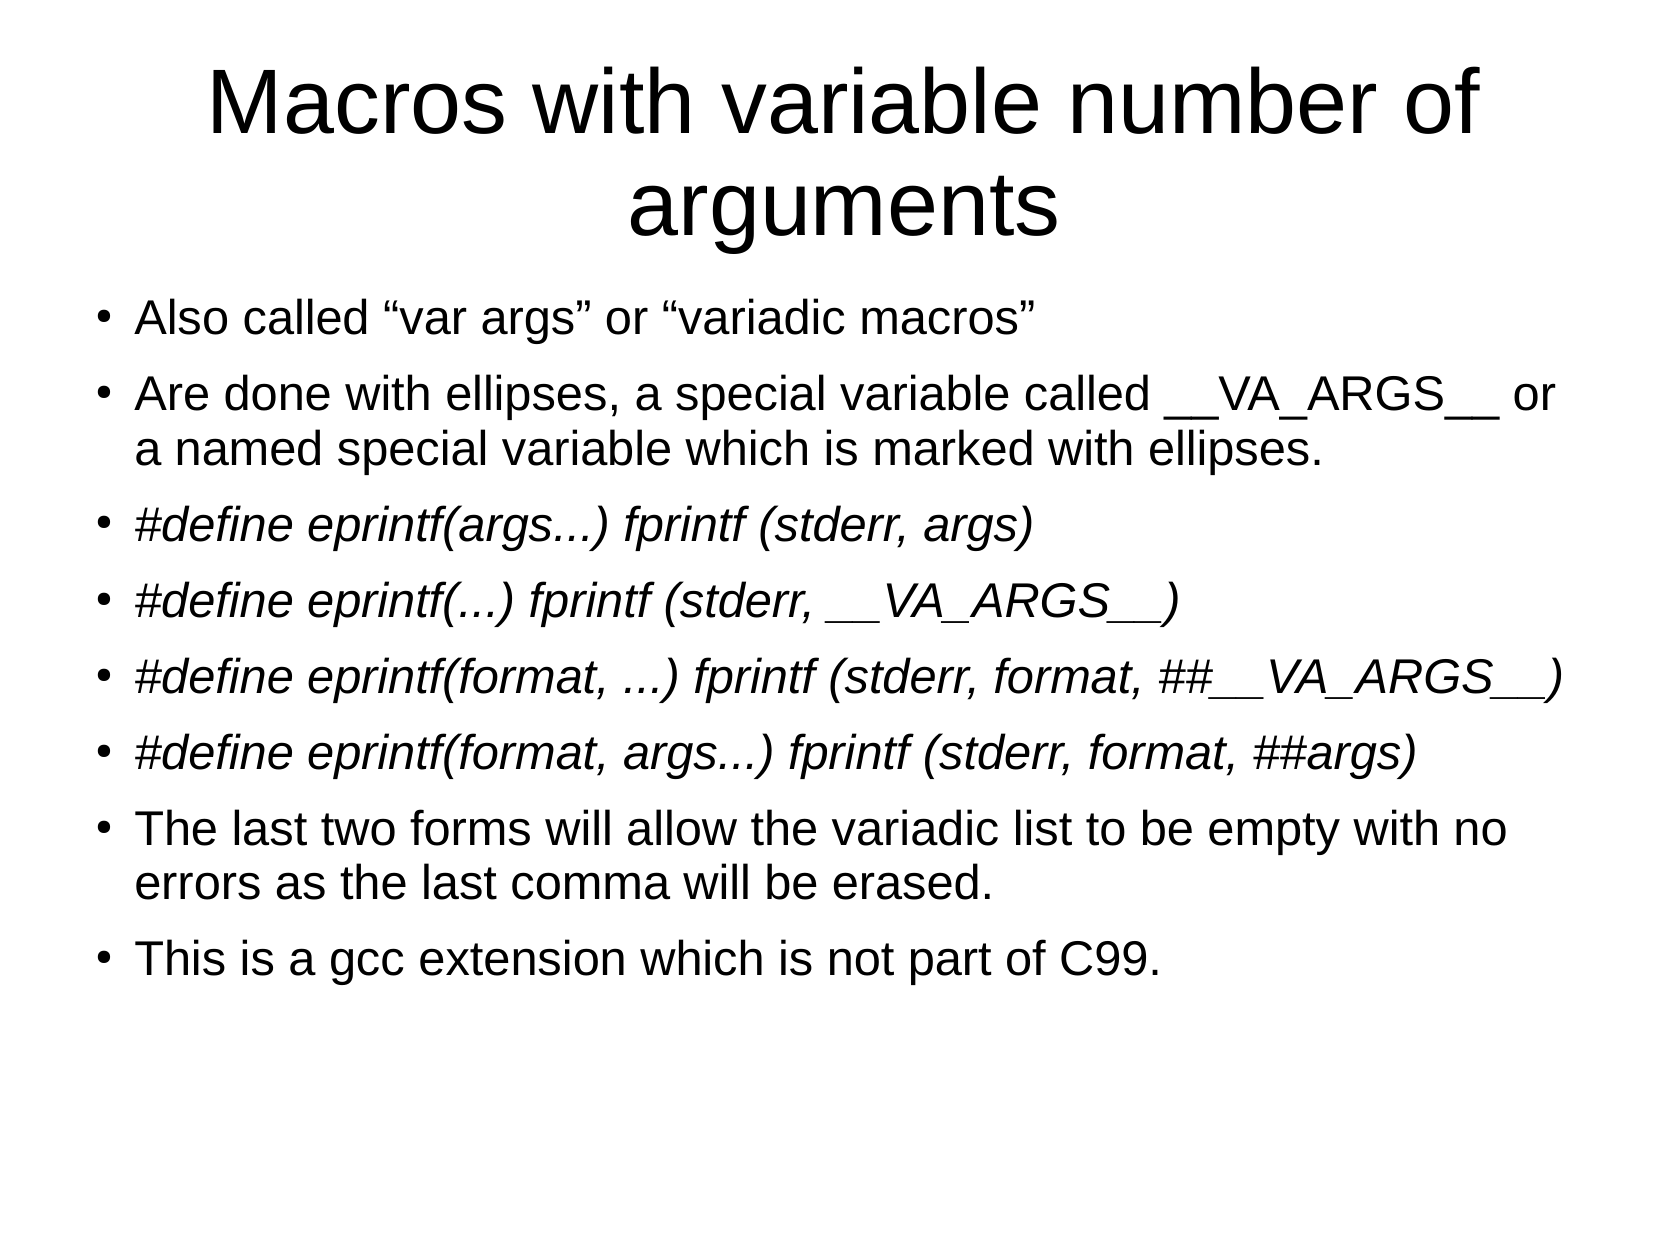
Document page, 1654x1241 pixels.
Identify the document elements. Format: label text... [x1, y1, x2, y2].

list Also called “var args” or “variadic macros” Are done with ellipses, a special variable called __VA_ARGS__ or a named special variable which is marked with ellipses. #define eprintf(args...) fprintf (stderr, args) #define eprintf(...) fprintf (stderr, __VA_ARGS__) #define eprintf(format, ...) fprintf (stderr, format, ##__VA_ARGS__) #define eprintf(format, args...) fprintf (stderr, format, ##args) The last two forms will allow the variadic list to be empty with no errors as the last comma will be erased. This is a gcc extension which is not part of C99. [82, 290, 1571, 1010]
title Macros with variable number of arguments [82, 49, 1571, 257]
